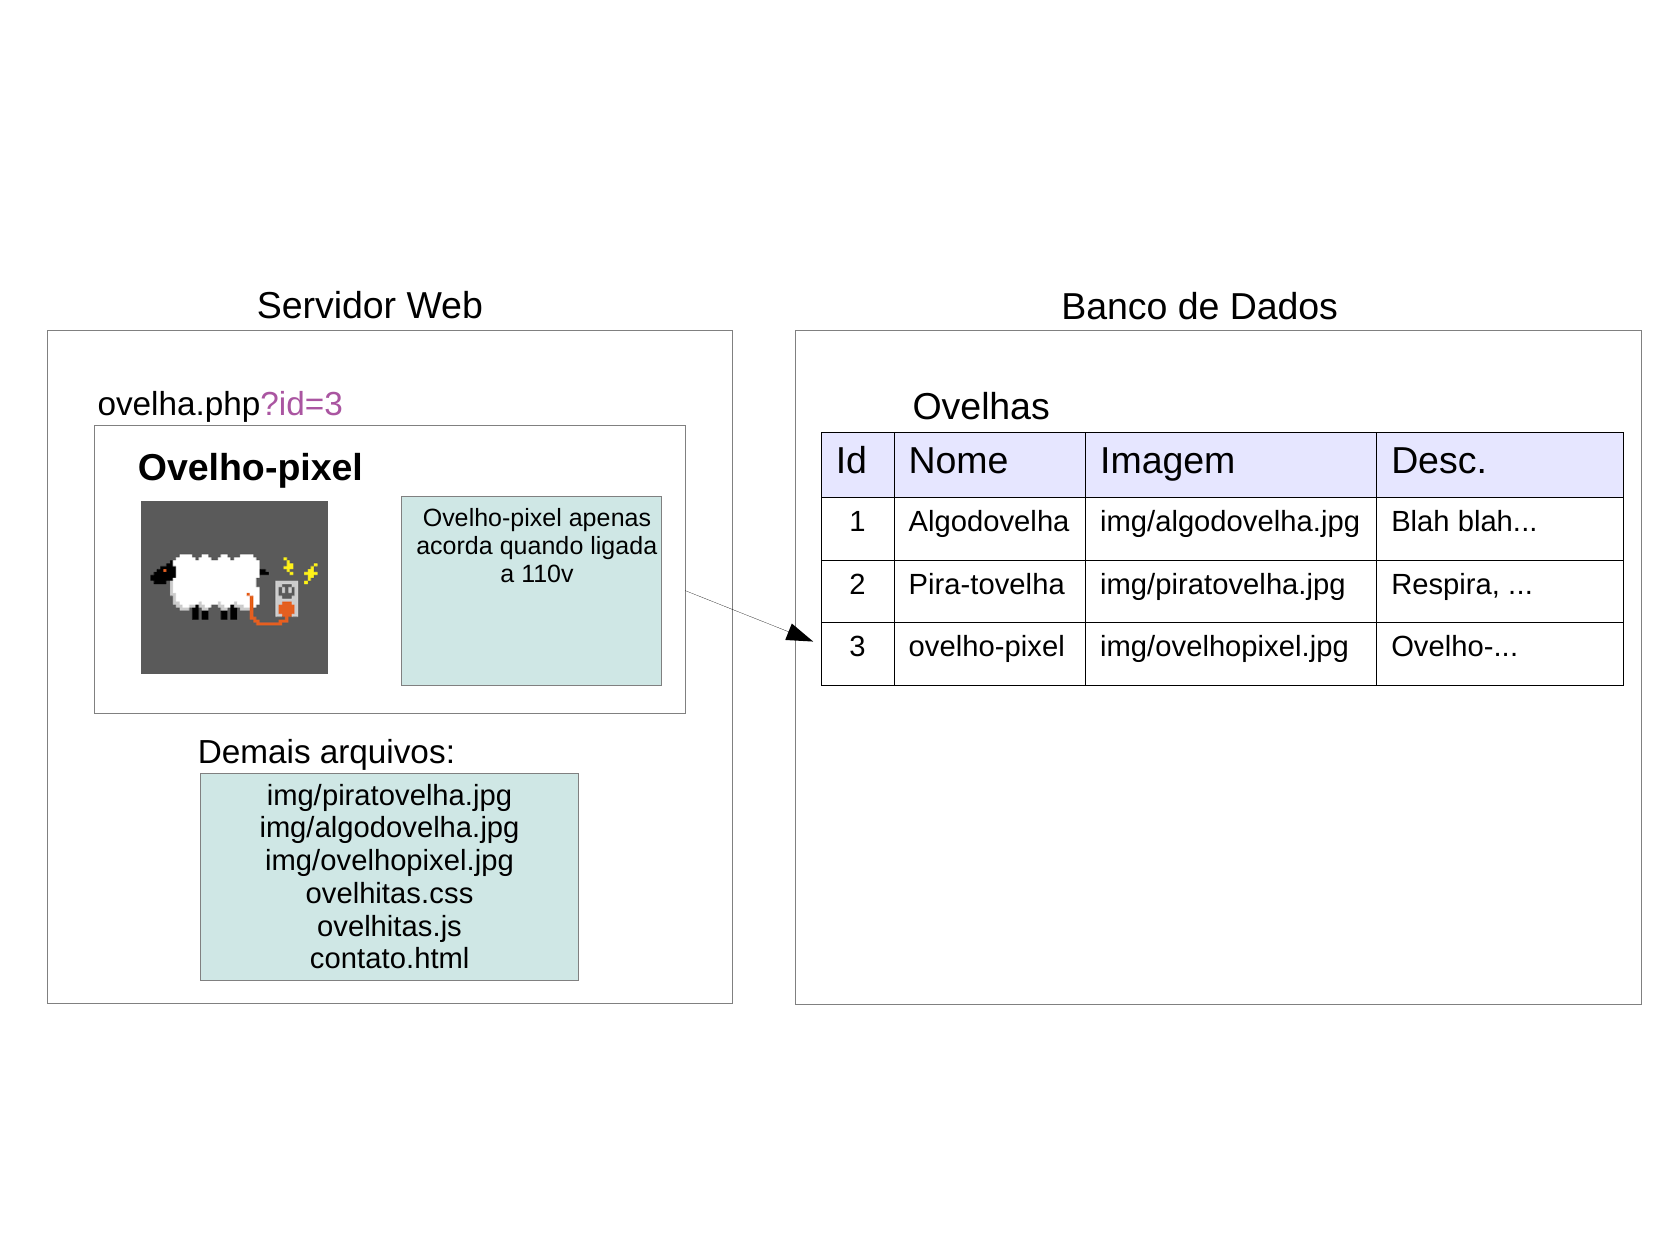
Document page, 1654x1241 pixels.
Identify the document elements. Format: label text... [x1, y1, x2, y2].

text_box Demais arquivos: [183, 726, 471, 779]
table_header Id [822, 433, 894, 497]
text_box Ovelhas [897, 378, 1065, 432]
text_box ovelha.php?id=3 [95, 426, 374, 430]
text_box Banco de Dados [1046, 331, 1518, 335]
table_cell ovelho-pixel [895, 623, 1085, 685]
text_box Banco de Dados [1046, 277, 1518, 330]
text_box Servidor Web [242, 277, 498, 335]
table_cell Ovelho-... [1377, 623, 1623, 685]
table_cell 1 [822, 498, 894, 560]
table_cell Respira, ... [1377, 561, 1623, 622]
table_cell img/algodovelha.jpg [1086, 498, 1376, 560]
table_cell 2 [822, 561, 894, 622]
table_cell Pira-tovelha [895, 561, 1085, 622]
table_header Desc. [1377, 433, 1623, 497]
table_cell 3 [822, 623, 894, 685]
table_cell Blah blah... [1377, 498, 1623, 560]
table_cell Algodovelha [895, 498, 1085, 560]
text_box Ovelho-pixel apenas acorda quando ligada a 110v [401, 496, 662, 686]
text_box img/piratovelha.jpg img/algodovelha.jpg img/ovelhopixel.jpg ovelhitas.css ovelhitas.js contato.html [200, 773, 579, 981]
table_header Nome [895, 433, 1085, 497]
table_cell img/piratovelha.jpg [1086, 561, 1376, 622]
picture [141, 501, 328, 674]
text_box ovelha.php?id=3 [82, 377, 374, 430]
table_header Imagem [1086, 433, 1376, 497]
table_cell img/ovelhopixel.jpg [1086, 623, 1376, 685]
text_box Ovelho-pixel [123, 439, 378, 497]
